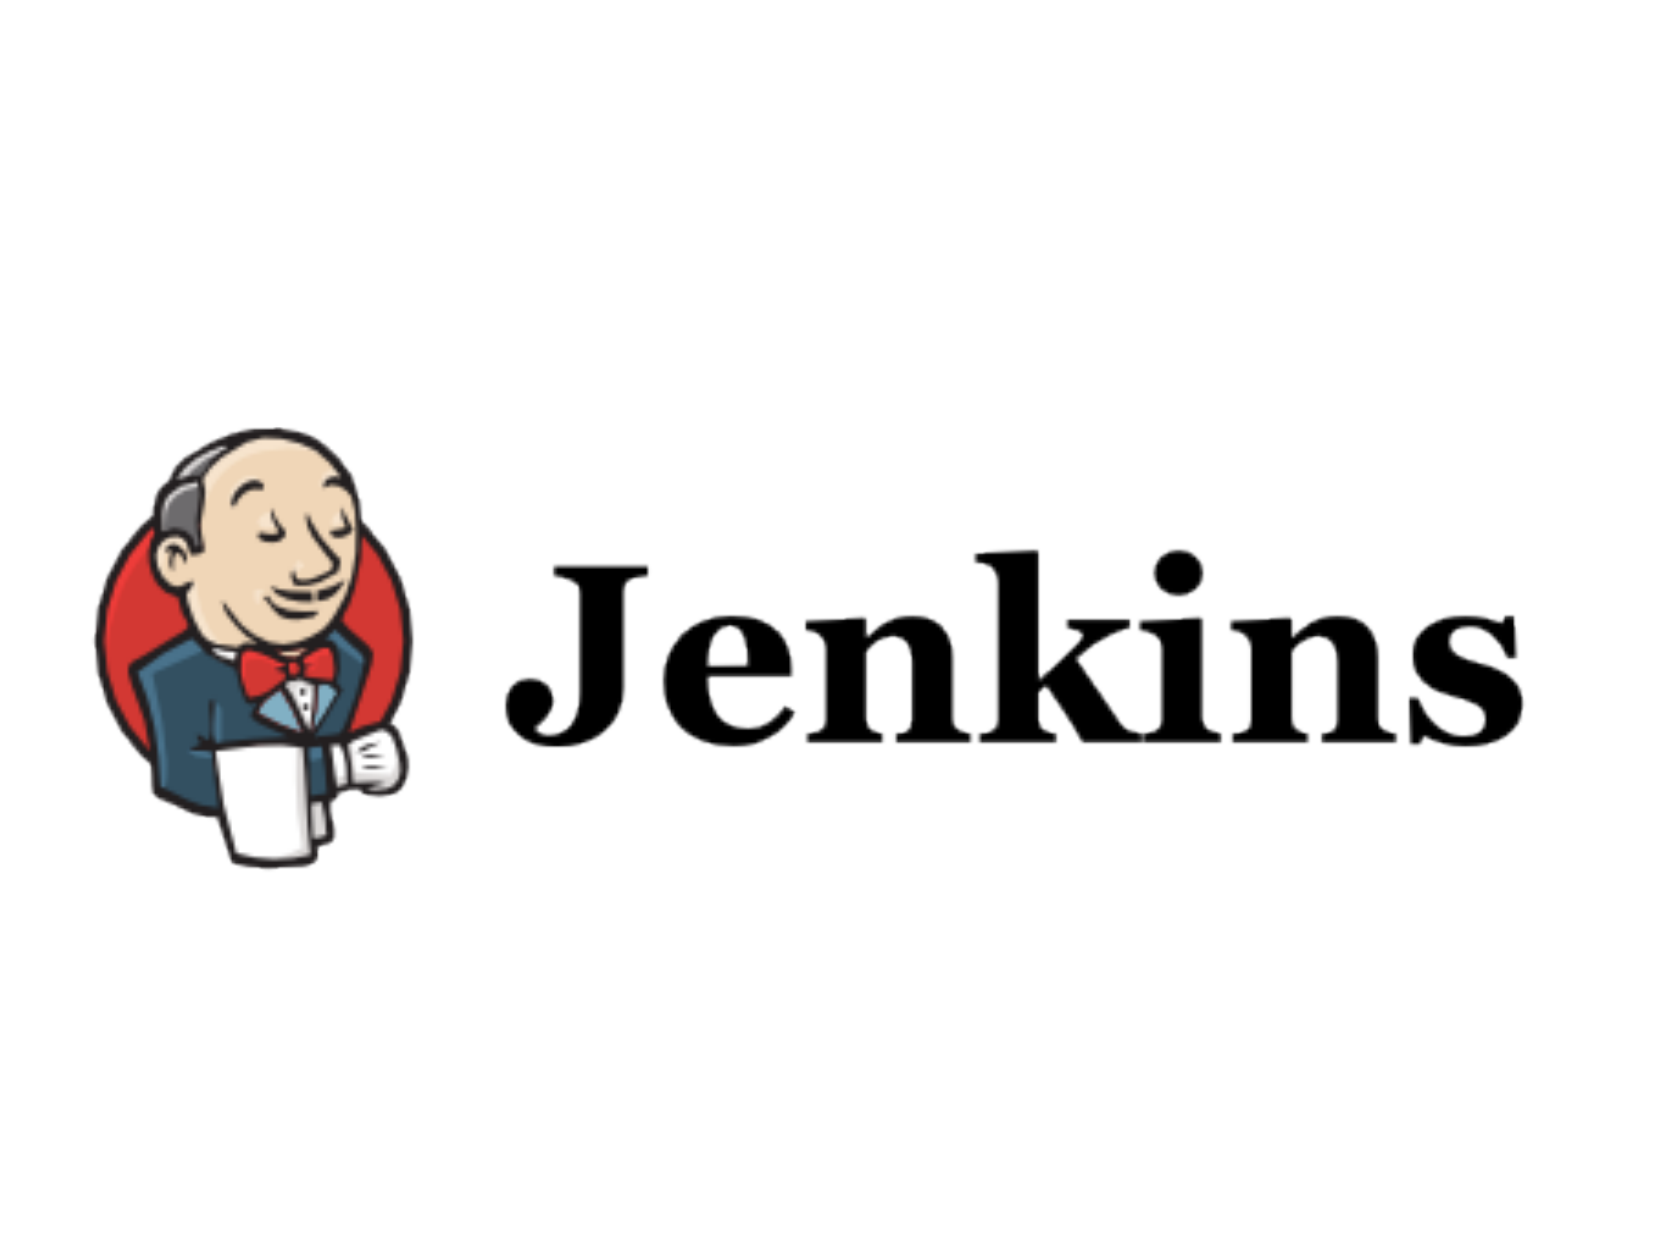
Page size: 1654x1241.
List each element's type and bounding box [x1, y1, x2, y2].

picture [82, 415, 1538, 884]
